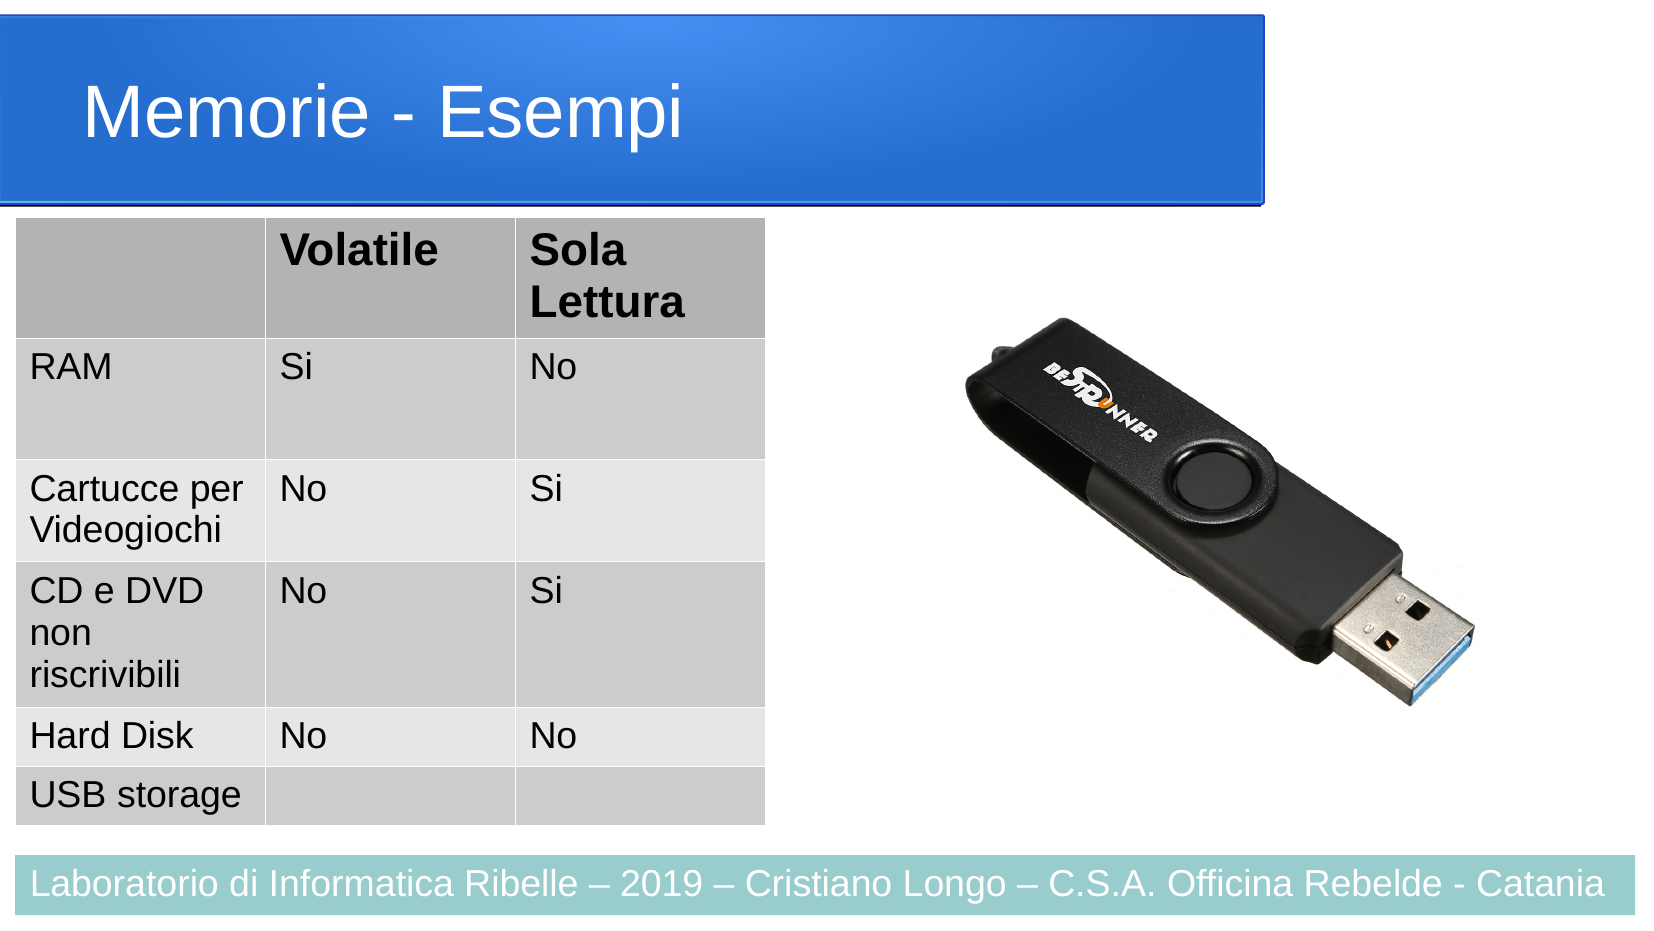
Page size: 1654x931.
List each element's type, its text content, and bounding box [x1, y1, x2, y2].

table_cell Cartucce per Videogiochi [16, 460, 265, 561]
table_cell No [266, 562, 515, 707]
table_cell No [516, 339, 765, 459]
table_cell No [266, 460, 515, 561]
picture [945, 231, 1494, 781]
table_cell USB storage [16, 767, 265, 825]
table_cell No [516, 708, 765, 766]
table_cell Si [516, 562, 765, 707]
table_cell Si [516, 460, 765, 561]
text_box Laboratorio di Informatica Ribelle – 2019 – Cristiano Longo – C.S.A. Officina Rebelde - Catania [15, 855, 1636, 916]
table_cell [266, 767, 515, 825]
table_cell [516, 767, 765, 825]
table_header Volatile [266, 218, 515, 338]
table_cell RAM [16, 339, 265, 459]
table_header Sola Lettura [516, 218, 765, 338]
table_cell Si [266, 339, 515, 459]
table_cell Hard Disk [16, 708, 265, 766]
table_cell No [266, 708, 515, 766]
table_cell CD e DVD non riscrivibili [16, 562, 265, 707]
table_header [16, 218, 265, 338]
title Memorie - Esempi [82, 29, 1235, 196]
